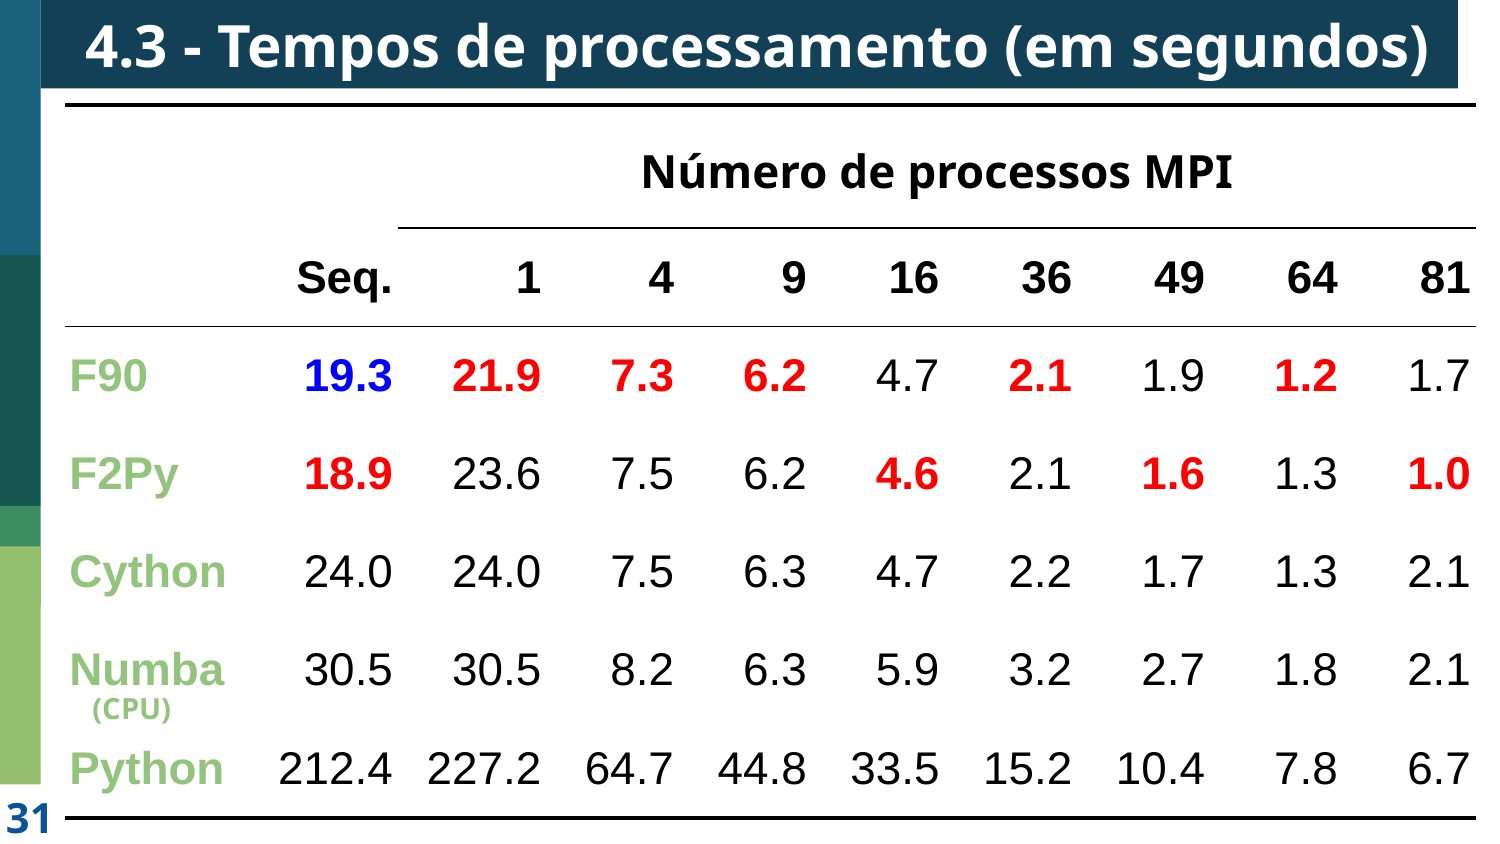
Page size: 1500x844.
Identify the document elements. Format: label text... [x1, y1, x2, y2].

table_cell 1.9 [1077, 327, 1210, 424]
table_cell 7.5 [546, 523, 679, 621]
table_cell F90 [65, 327, 249, 424]
table_cell 44.8 [679, 719, 811, 816]
table_cell Python [65, 719, 249, 816]
table_cell 10.4 [1077, 719, 1210, 816]
table_cell 64 [1210, 229, 1343, 326]
table_cell 1.3 [1210, 424, 1343, 523]
table_header [249, 107, 398, 228]
table_cell 227.2 [398, 719, 546, 816]
slide_number <number> [0, 785, 59, 844]
table_cell 1.2 [1210, 327, 1343, 424]
table_cell 1.0 [1343, 424, 1476, 523]
table_cell 16 [811, 229, 944, 326]
table_cell 24.0 [249, 523, 398, 621]
table_cell 8.2 [546, 621, 679, 719]
table_cell [65, 228, 249, 326]
table_cell 212.4 [249, 719, 398, 816]
table_cell 2.7 [1077, 621, 1210, 719]
table_cell 1.3 [1210, 523, 1343, 621]
table_cell 15.2 [944, 719, 1077, 816]
table_cell 7.5 [546, 424, 679, 523]
table_cell 4 [546, 229, 679, 326]
table_header [65, 107, 249, 228]
table_cell 3.2 [944, 621, 1077, 719]
table_cell 7.3 [546, 327, 679, 424]
table_cell 64.7 [546, 719, 679, 816]
text_box (CPU) [77, 674, 345, 740]
table_cell 4.7 [811, 327, 944, 424]
table_cell 4.6 [811, 424, 944, 523]
table_cell 6.2 [679, 424, 811, 523]
table_cell 49 [1077, 229, 1210, 326]
table_cell 5.9 [811, 621, 944, 719]
table_cell 1.7 [1077, 523, 1210, 621]
table_cell 30.5 [398, 621, 546, 719]
table_cell 7.8 [1210, 719, 1343, 816]
table_cell 9 [679, 229, 811, 326]
table_cell 2.1 [944, 327, 1077, 424]
table_cell 2.1 [944, 424, 1077, 523]
table_cell 19.3 [249, 327, 398, 424]
table_cell 6.2 [679, 327, 811, 424]
table_cell 1.7 [1343, 327, 1476, 424]
table_cell 2.2 [944, 523, 1077, 621]
table_cell 6.3 [679, 523, 811, 621]
table_cell 30.5 [335, 656, 349, 681]
title 4.3 - Tempos de processamento (em segundos) [15, 0, 1500, 89]
table_cell 4.7 [811, 523, 944, 621]
table_cell 30.5 [249, 621, 398, 719]
table_cell 36 [944, 229, 1077, 326]
table_cell 6.7 [1343, 719, 1476, 816]
table_header Número de processos MPI [398, 107, 1476, 227]
table_cell 6.3 [679, 621, 811, 719]
table_cell 1 [398, 229, 546, 326]
table_cell 18.9 [249, 424, 398, 523]
table_cell 33.5 [811, 719, 944, 816]
table_cell 21.9 [398, 327, 546, 424]
table_cell Cython [65, 523, 249, 621]
table_cell 24.0 [398, 523, 546, 621]
table_cell 81 [1343, 229, 1476, 326]
table_cell 23.6 [398, 424, 546, 523]
table_cell 2.1 [1343, 523, 1476, 621]
table_cell 2.1 [1343, 621, 1476, 719]
table_cell 1.6 [1077, 424, 1210, 523]
table_cell Seq. [249, 228, 398, 326]
table_cell F2Py [65, 424, 249, 523]
table_cell 1.8 [1210, 621, 1343, 719]
table_cell Numba [65, 621, 249, 719]
